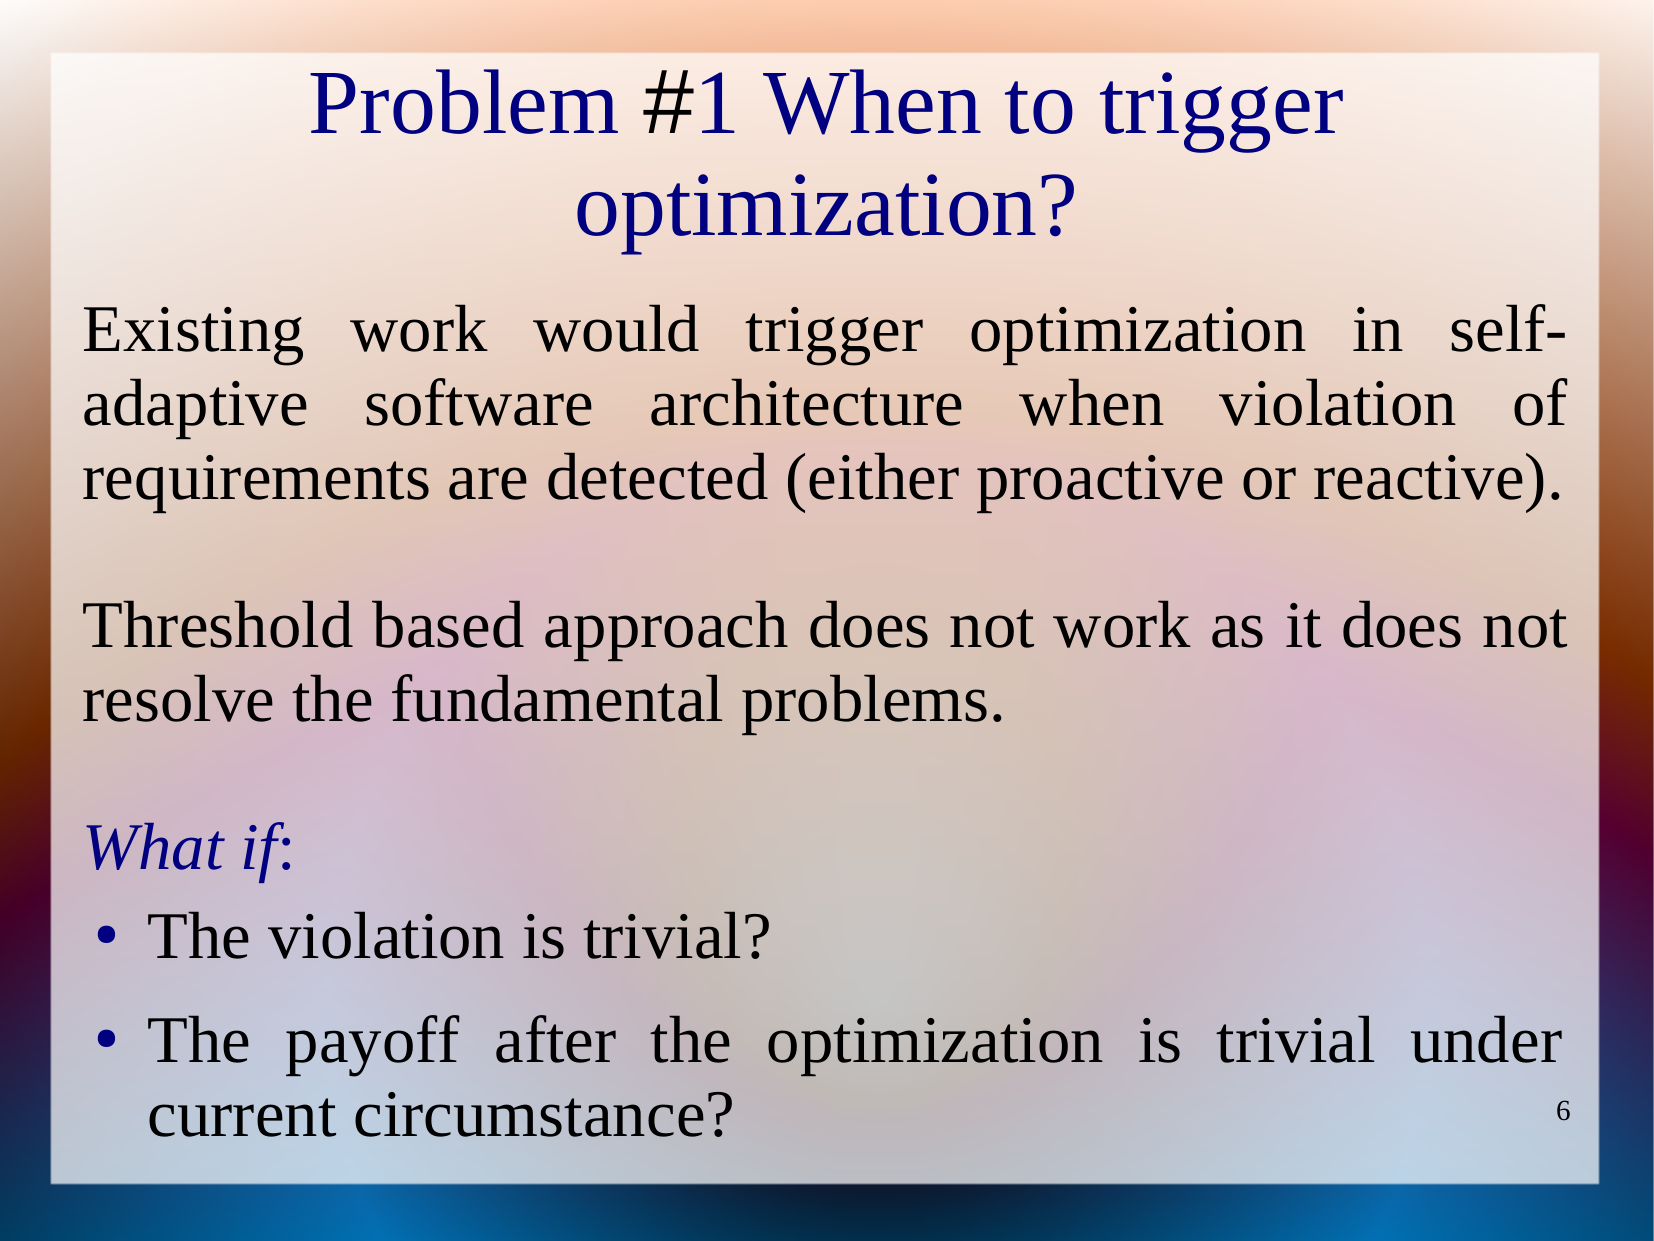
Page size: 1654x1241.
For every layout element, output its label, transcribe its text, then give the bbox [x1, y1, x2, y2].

text_box Existing work would trigger optimization in self-adaptive software architecture when violation of requirements are detected (either proactive or reactive). Threshold based approach does not work as it does not resolve the fundamental problems. What if: [82, 143, 1571, 1181]
picture [0, 0, 1654, 1241]
list The violation is trivial? The payoff after the optimization is trivial under current circumstance? [76, 899, 1565, 1241]
title Problem #1 When to trigger optimization? [82, 49, 1571, 143]
